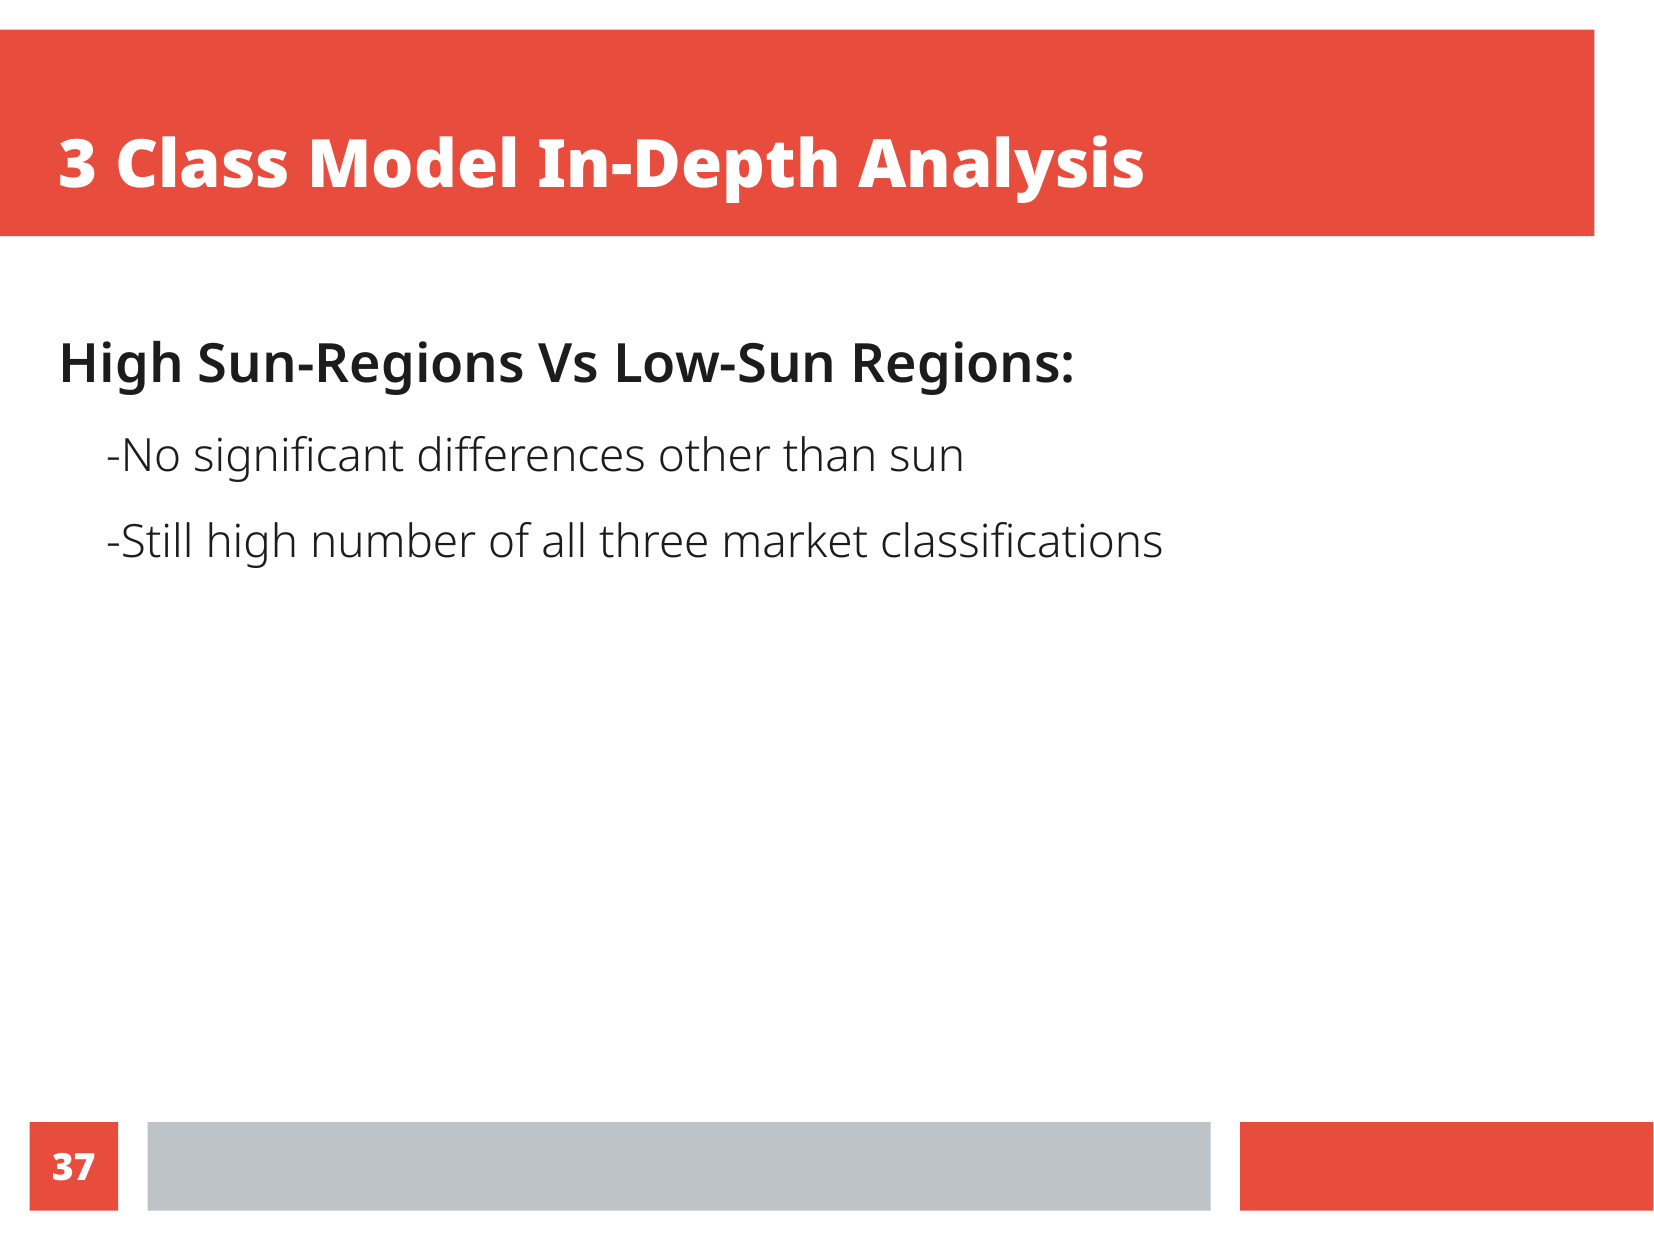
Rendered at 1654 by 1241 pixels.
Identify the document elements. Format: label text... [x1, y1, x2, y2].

list High Sun-Regions Vs Low-Sun Regions: -No significant differences other than sun -Still high number of all three market classifications [59, 324, 1565, 1093]
title 3 Class Model In-Depth Analysis [59, 59, 1595, 207]
